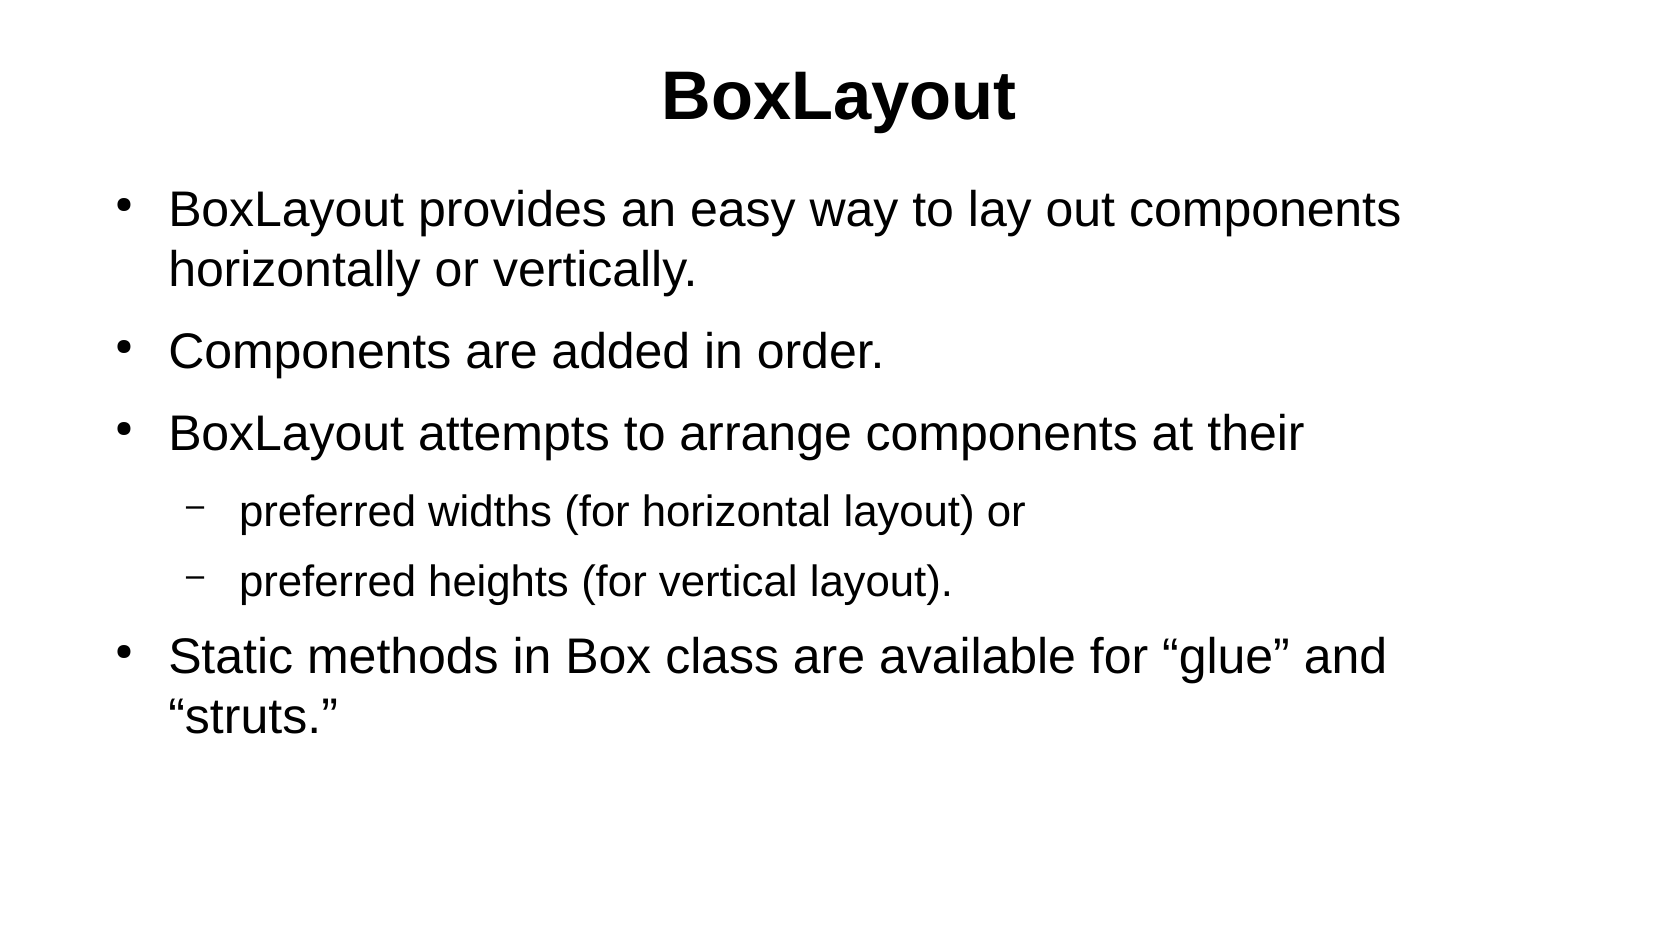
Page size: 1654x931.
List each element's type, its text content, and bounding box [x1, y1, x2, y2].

title BoxLayout [82, 37, 1571, 147]
list BoxLayout provides an easy way to lay out components horizontally or vertically. Components are added in order. BoxLayout attempts to arrange components at their preferred widths (for horizontal layout) or preferred heights (for vertical layout). Static methods in Box class are available for “glue” and “struts.” [82, 168, 1538, 889]
